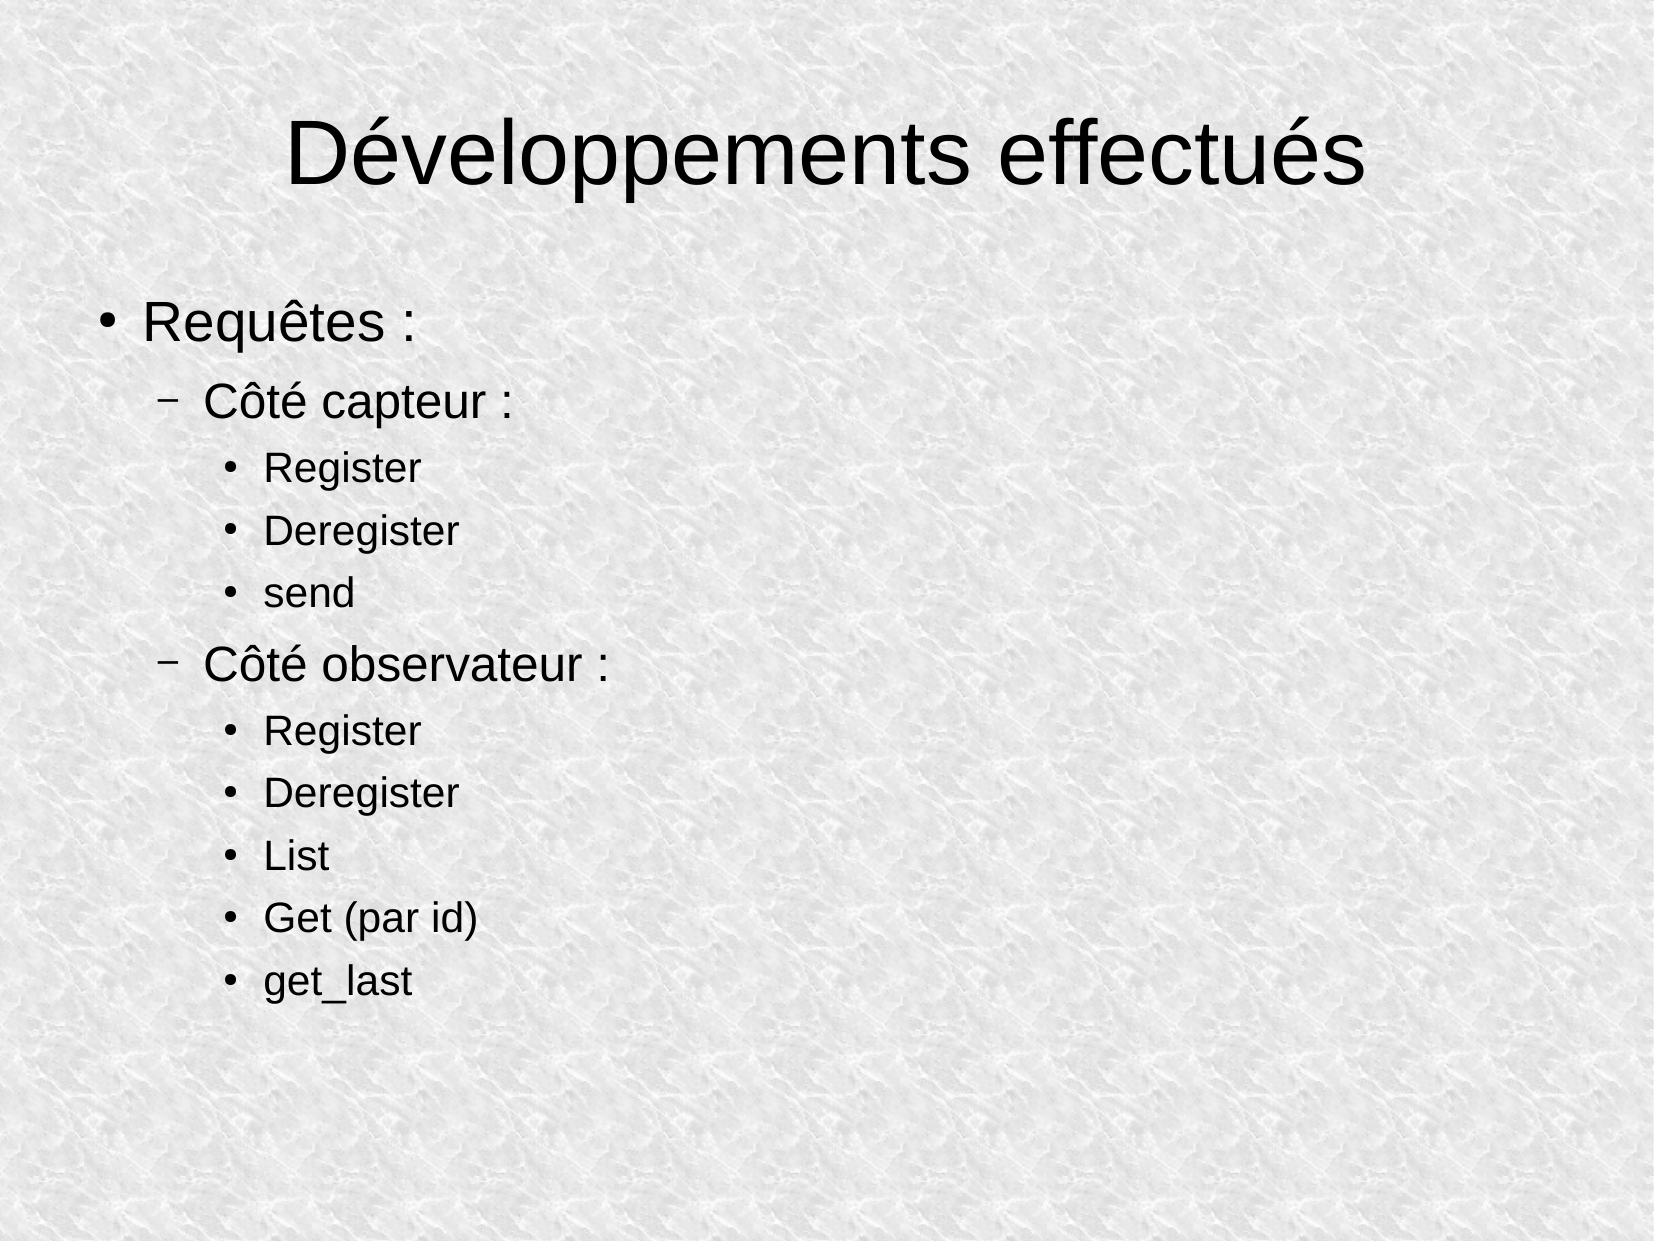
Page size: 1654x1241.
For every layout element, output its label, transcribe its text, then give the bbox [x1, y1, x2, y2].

picture [0, 0, 1654, 1241]
title Développements effectués [82, 49, 1571, 257]
list Requêtes : Côté capteur : Register Deregister send Côté observateur : Register Deregister List Get (par id) get_last [82, 290, 1571, 1010]
